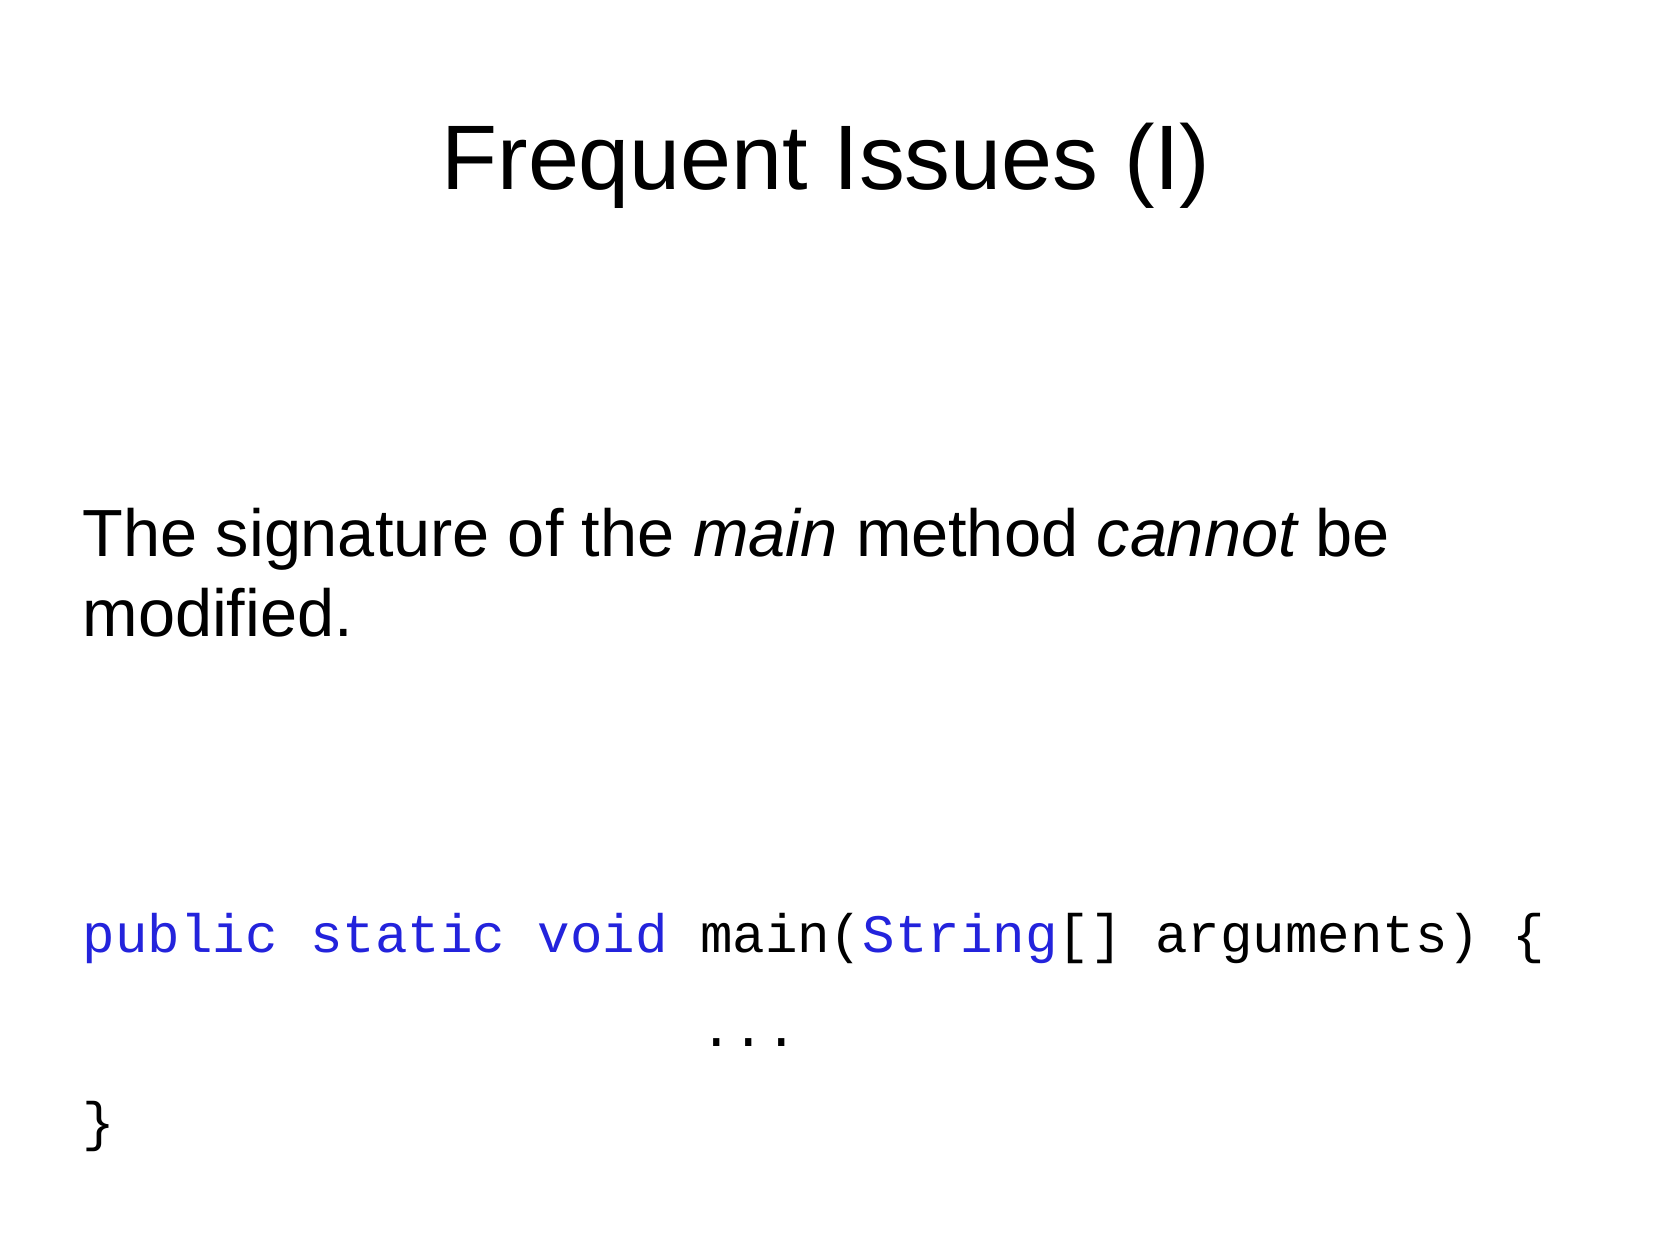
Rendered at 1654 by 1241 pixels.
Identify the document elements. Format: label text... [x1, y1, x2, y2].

title Frequent Issues (I) [82, 56, 1571, 250]
subtitle The signature of the main method cannot be modified. public static void main(String[] arguments) { ... } [82, 270, 1571, 1129]
